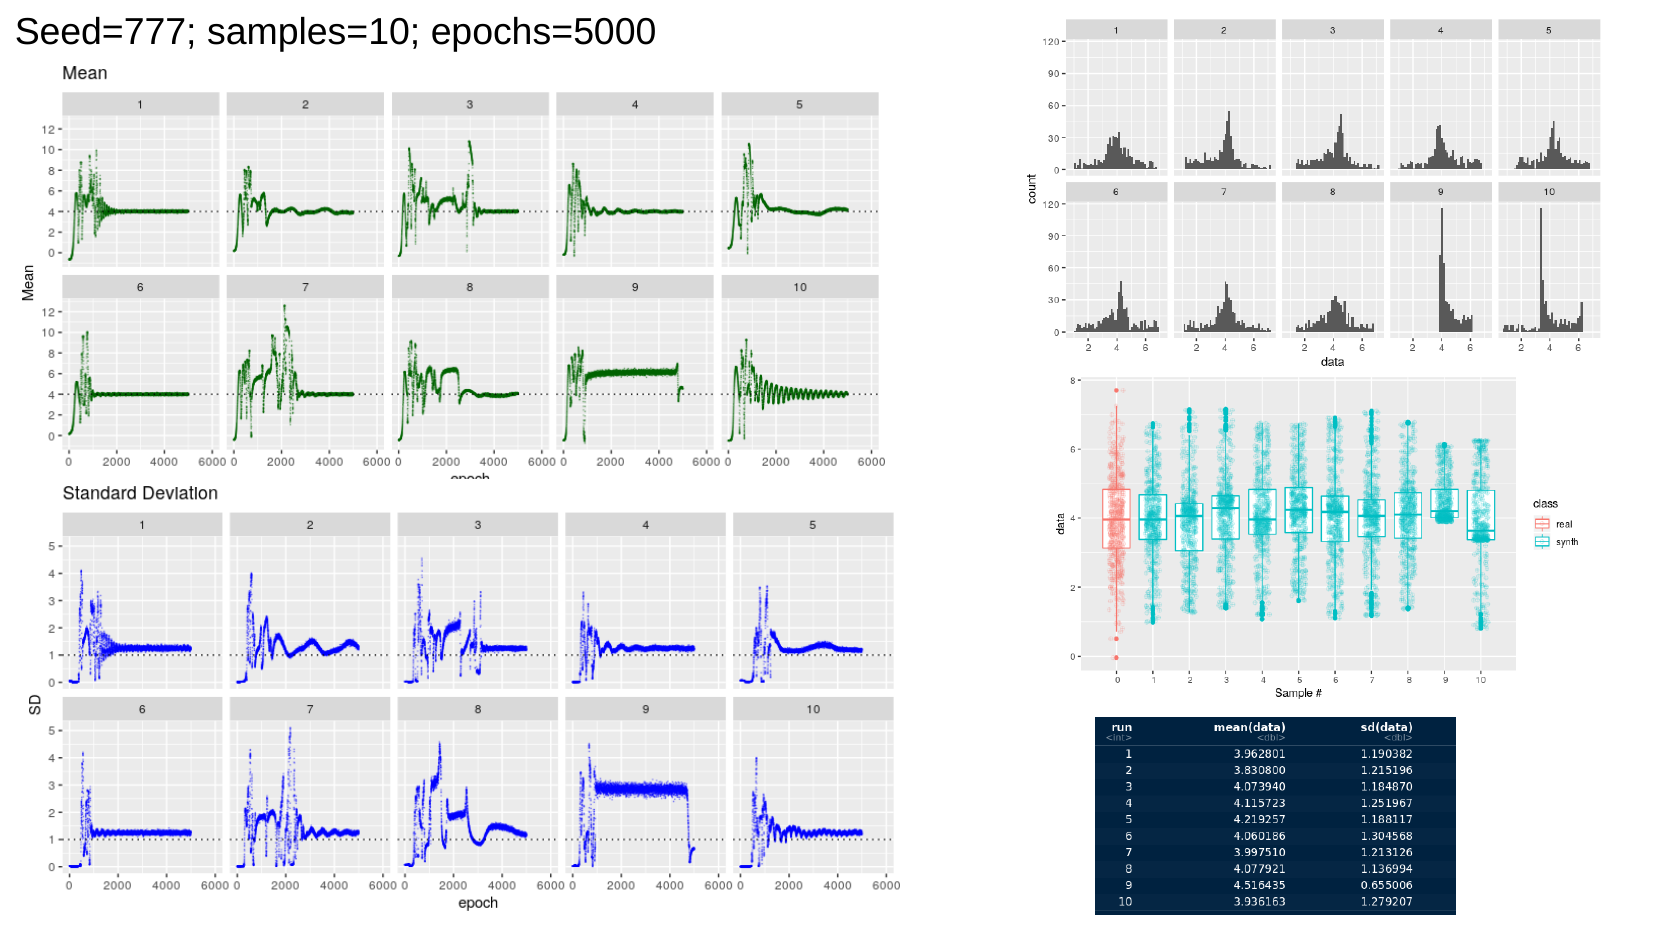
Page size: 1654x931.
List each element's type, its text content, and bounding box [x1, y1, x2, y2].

text_box Seed=777; samples=10; epochs=5000 [0, 2, 874, 78]
picture [15, 59, 901, 919]
picture [1095, 717, 1456, 916]
picture [1020, 13, 1606, 706]
